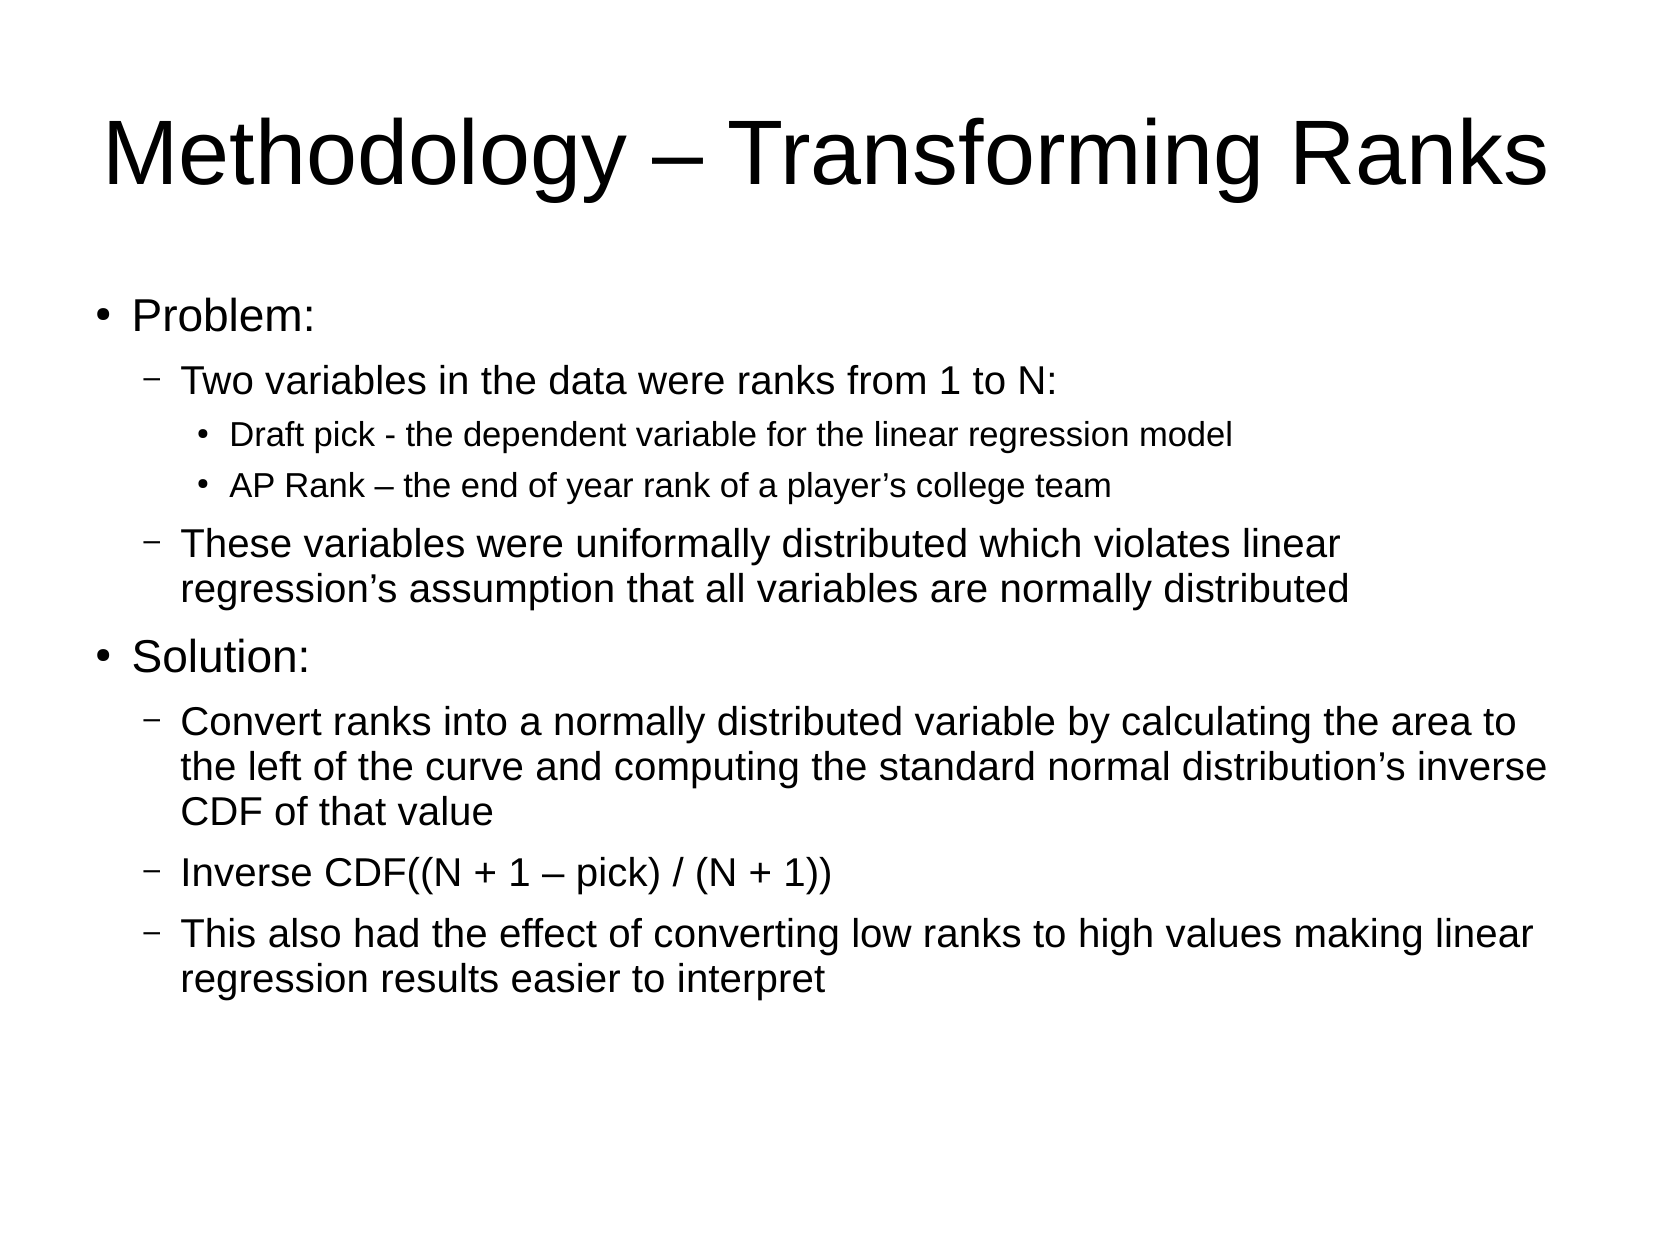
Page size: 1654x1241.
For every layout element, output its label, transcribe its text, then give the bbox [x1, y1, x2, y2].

title Methodology – Transforming Ranks [82, 49, 1571, 257]
list Problem: Two variables in the data were ranks from 1 to N: Draft pick - the dependent variable for the linear regression model AP Rank – the end of year rank of a player’s college team These variables were uniformally distributed which violates linear regression’s assumption that all variables are normally distributed Solution: Convert ranks into a normally distributed variable by calculating the area to the left of the curve and computing the standard normal distribution’s inverse CDF of that value Inverse CDF((N + 1 – pick) / (N + 1)) This also had the effect of converting low ranks to high values making linear regression results easier to interpret [82, 290, 1571, 1010]
